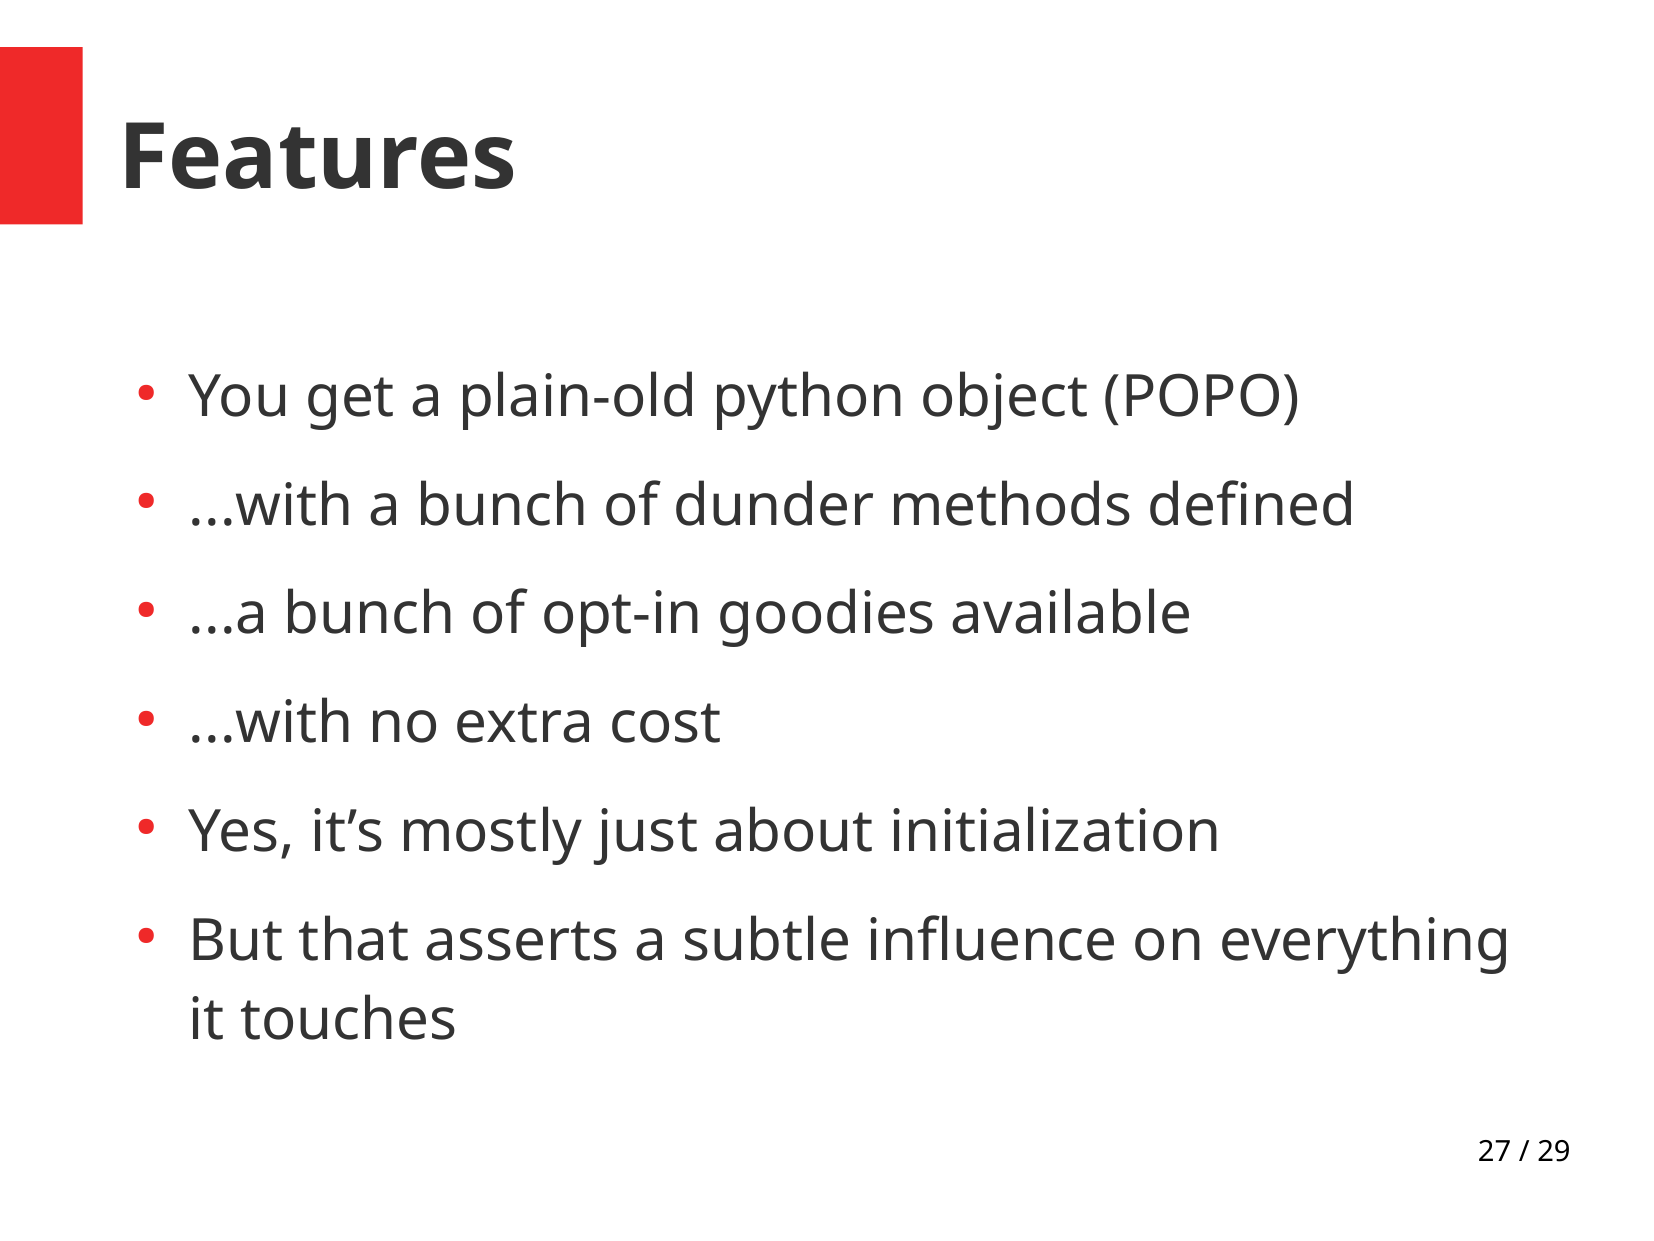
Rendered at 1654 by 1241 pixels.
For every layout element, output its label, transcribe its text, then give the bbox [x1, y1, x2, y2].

title Features [118, 49, 1571, 257]
list You get a plain-old python object (POPO) ...with a bunch of dunder methods defined ...a bunch of opt-in goodies available ...with no extra cost Yes, it’s mostly just about initialization But that asserts a subtle influence on everything it touches [118, 354, 1536, 1074]
